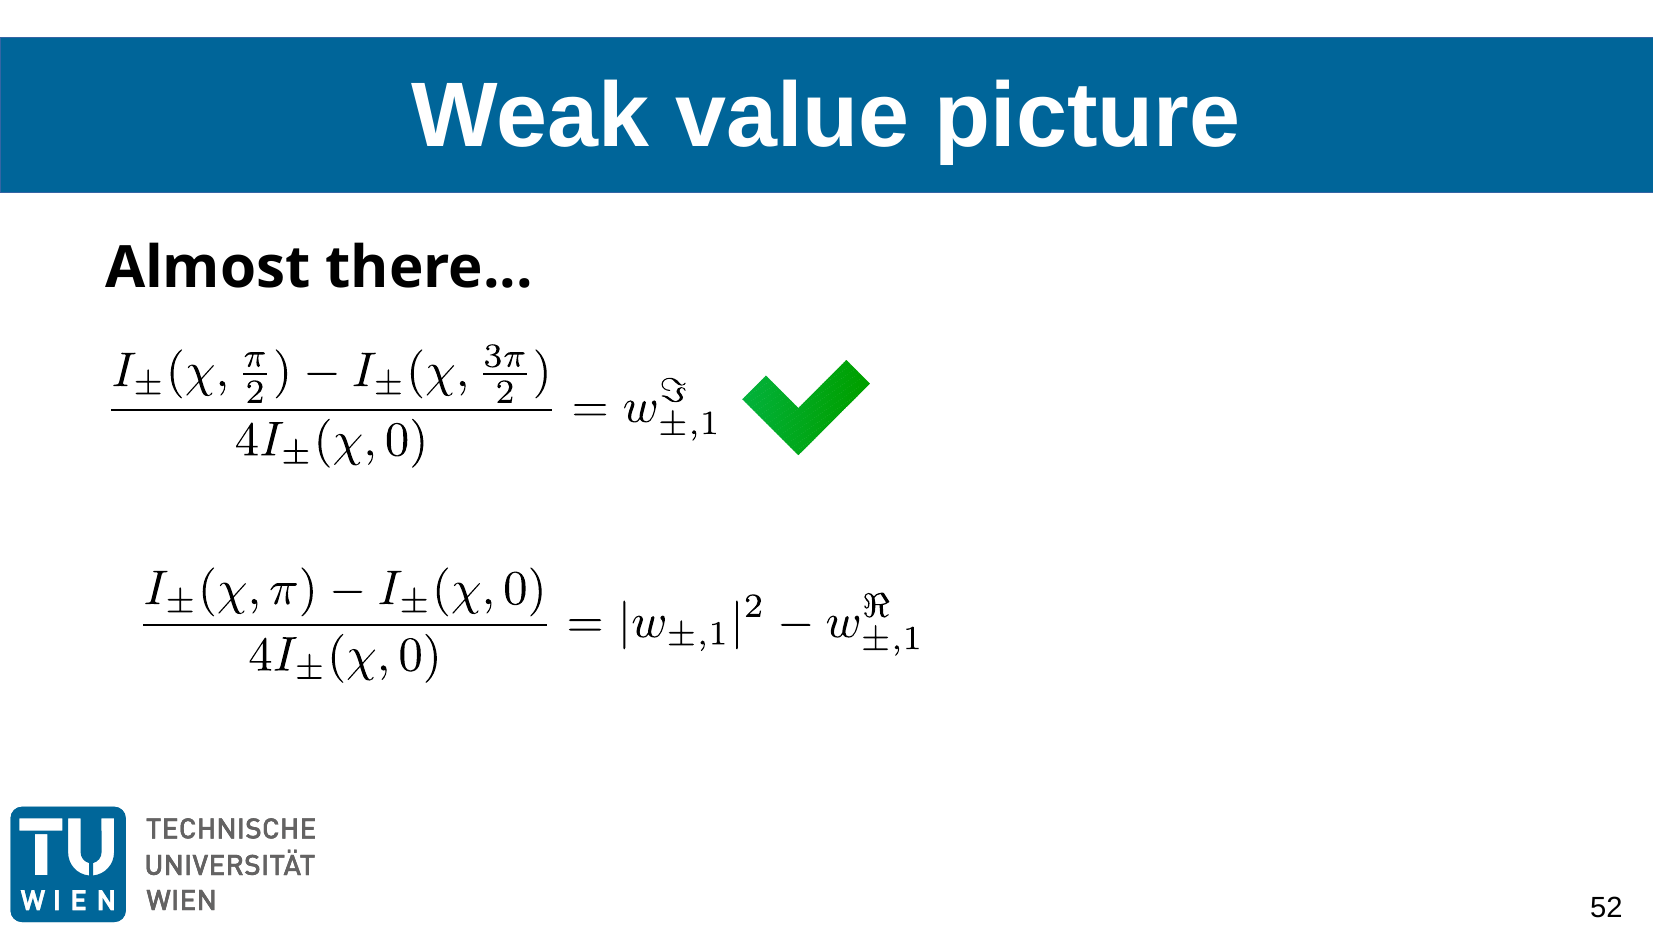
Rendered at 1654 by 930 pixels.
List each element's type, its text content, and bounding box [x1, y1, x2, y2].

list Almost there... [105, 225, 1593, 316]
picture [742, 359, 871, 456]
picture [105, 338, 726, 471]
picture [125, 559, 924, 689]
title Weak value picture [0, 37, 1653, 193]
